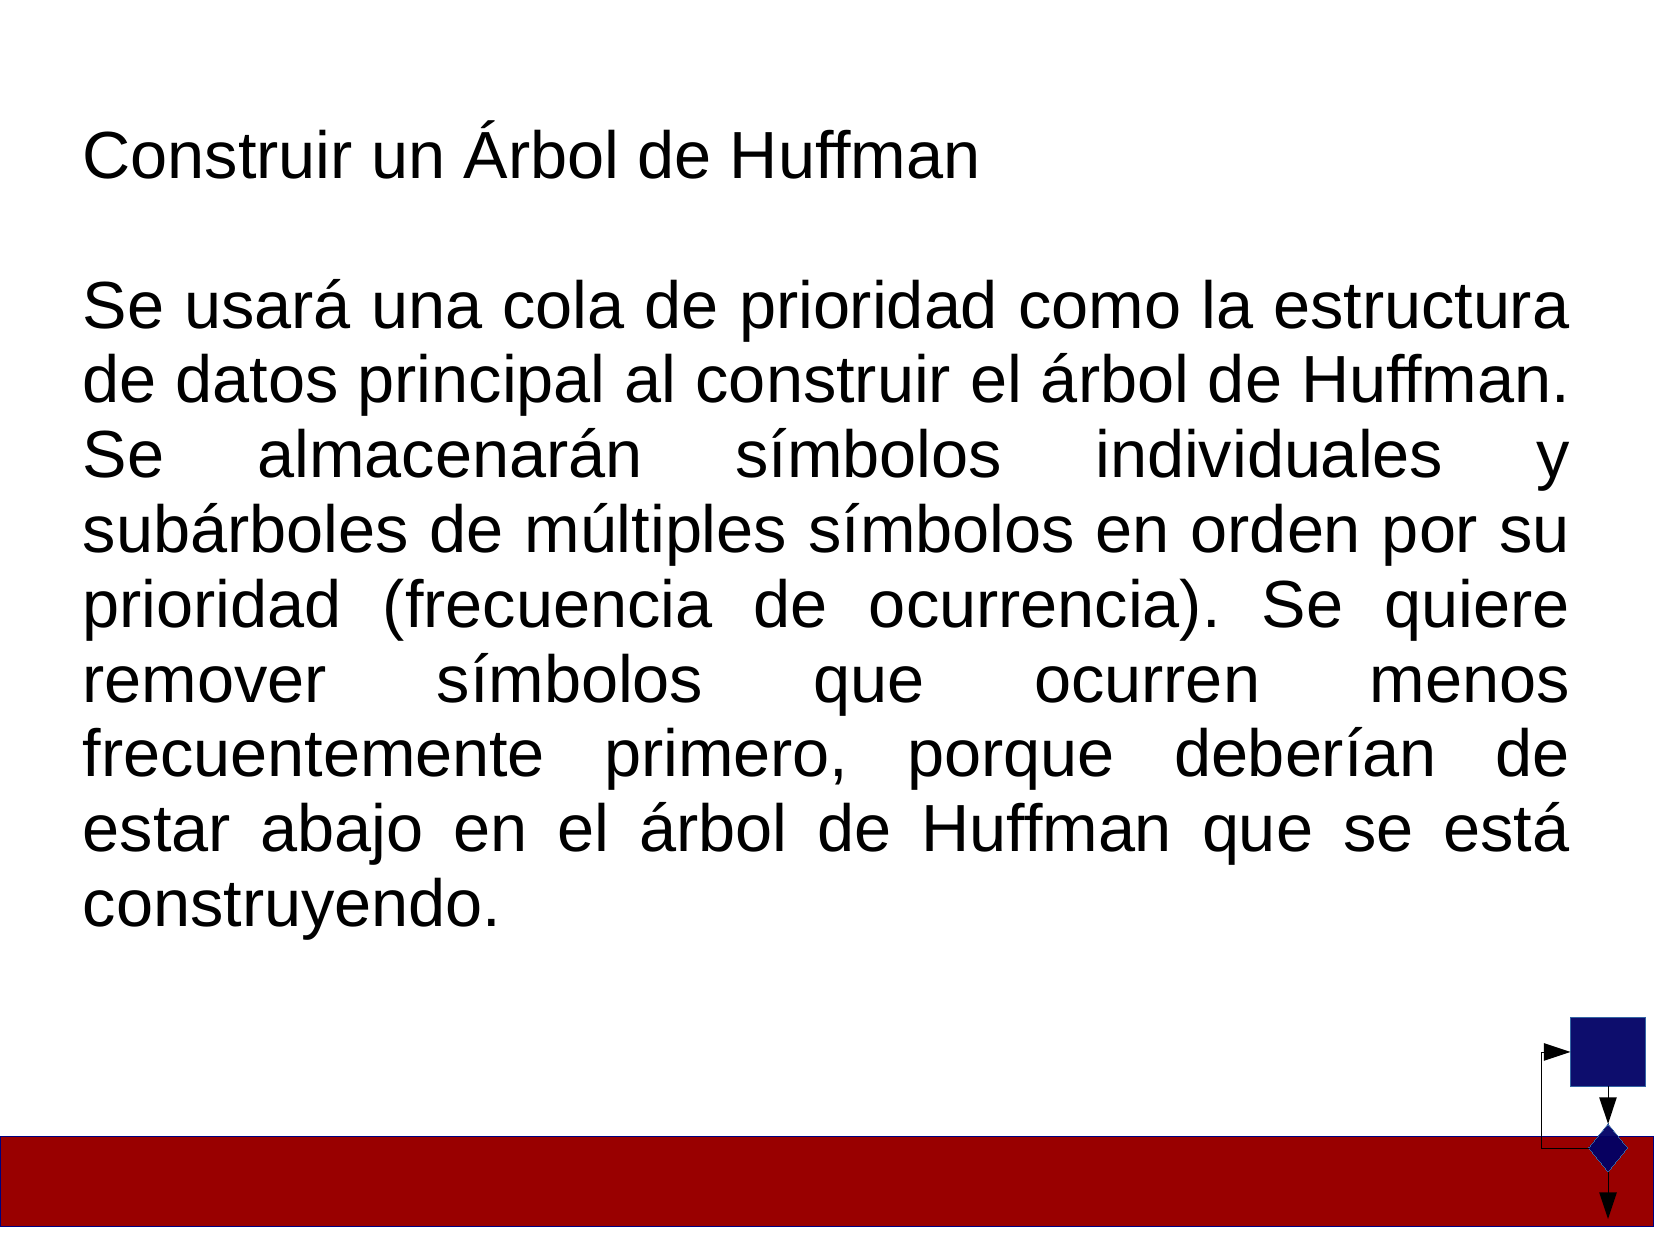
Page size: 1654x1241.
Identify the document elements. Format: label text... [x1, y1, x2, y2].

text_box [0, 1124, 1654, 1227]
subtitle Construir un Árbol de Huffman Se usará una cola de prioridad como la estructura de datos principal al construir el árbol de Huffman. Se almacenarán símbolos individuales y subárboles de múltiples símbolos en orden por su prioridad (frecuencia de ocurrencia). Se quiere remover símbolos que ocurren menos frecuentemente primero, porque deberían de estar abajo en el árbol de Huffman que se está construyendo. [82, 49, 1571, 1010]
text_box [1570, 1017, 1646, 1087]
